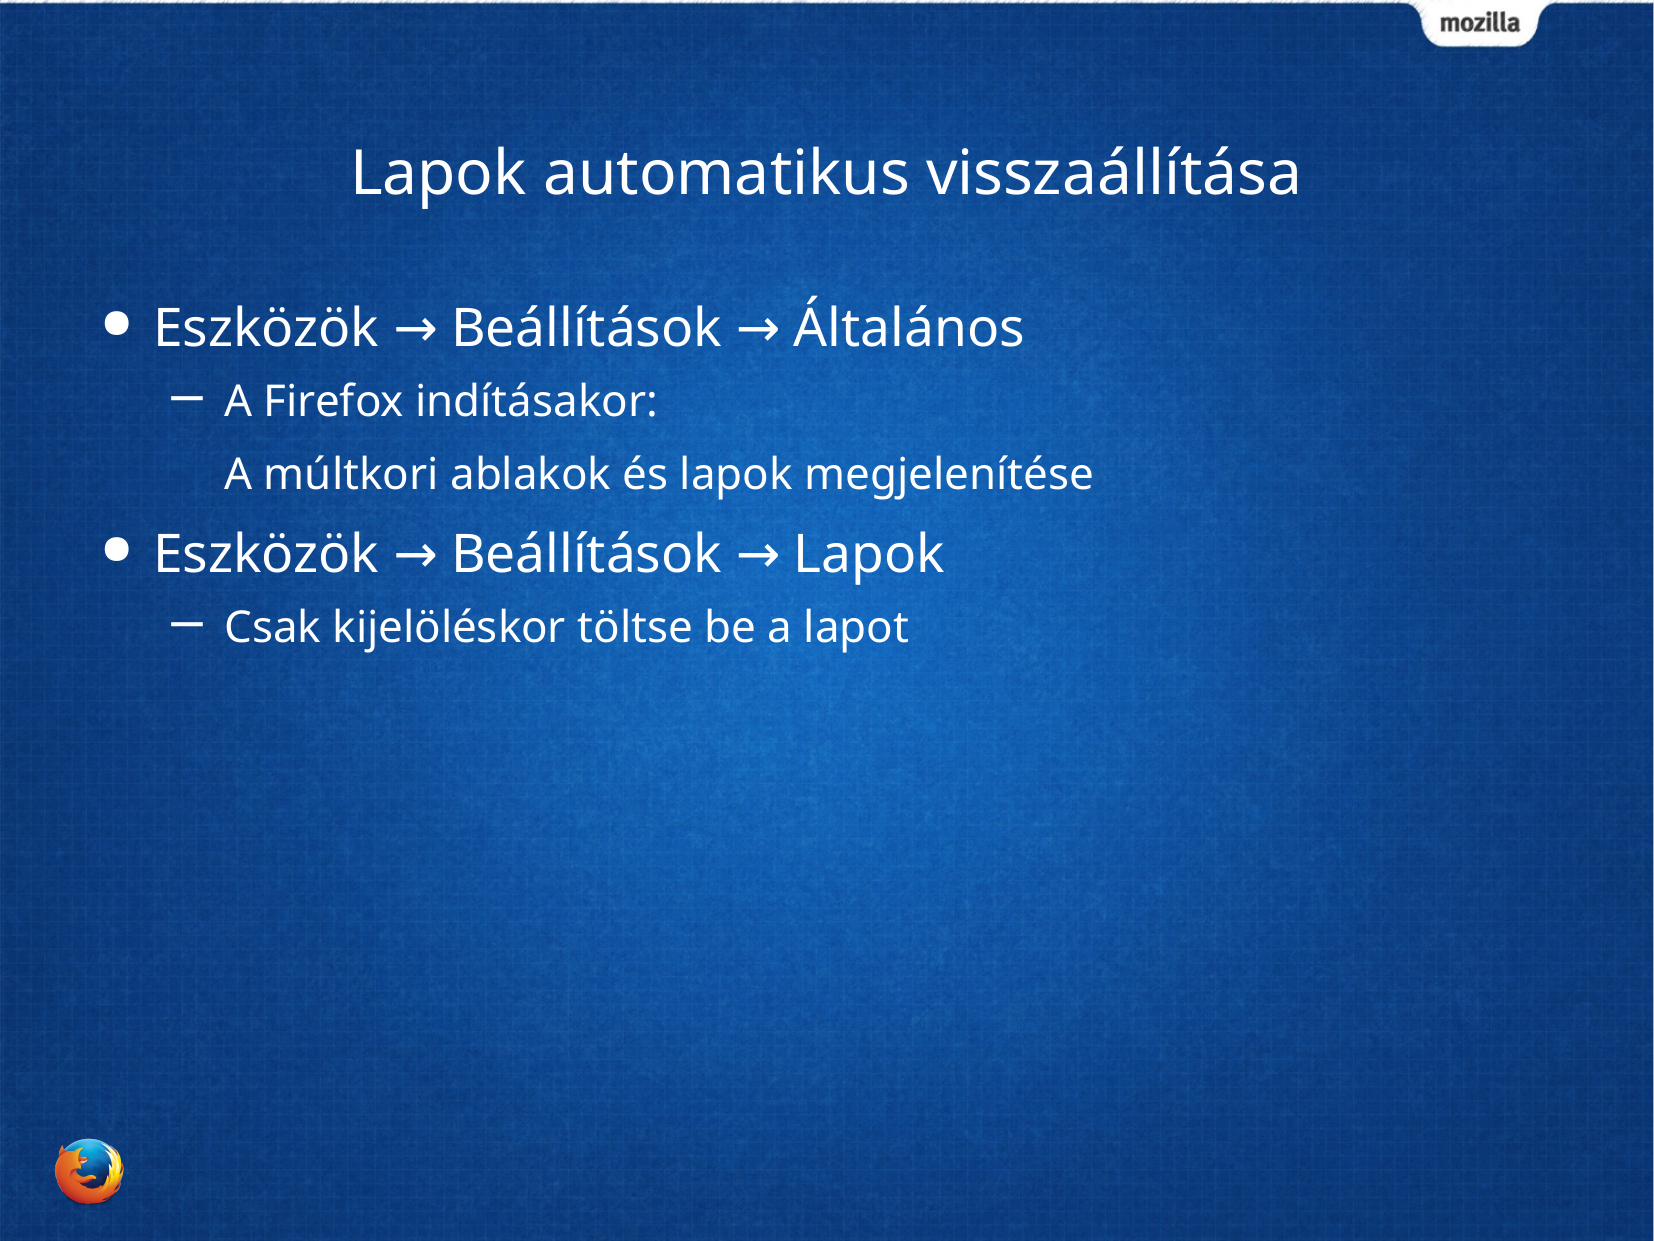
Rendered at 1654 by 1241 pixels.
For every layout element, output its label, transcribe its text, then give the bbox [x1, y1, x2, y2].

title Lapok automatikus visszaállítása [82, 49, 1571, 257]
list Eszközök → Beállítások → Általános A Firefox indításakor: A múltkori ablakok és lapok megjelenítése Eszközök → Beállítások → Lapok Csak kijelöléskor töltse be a lapot [82, 289, 1571, 1108]
picture [0, 0, 1654, 1241]
